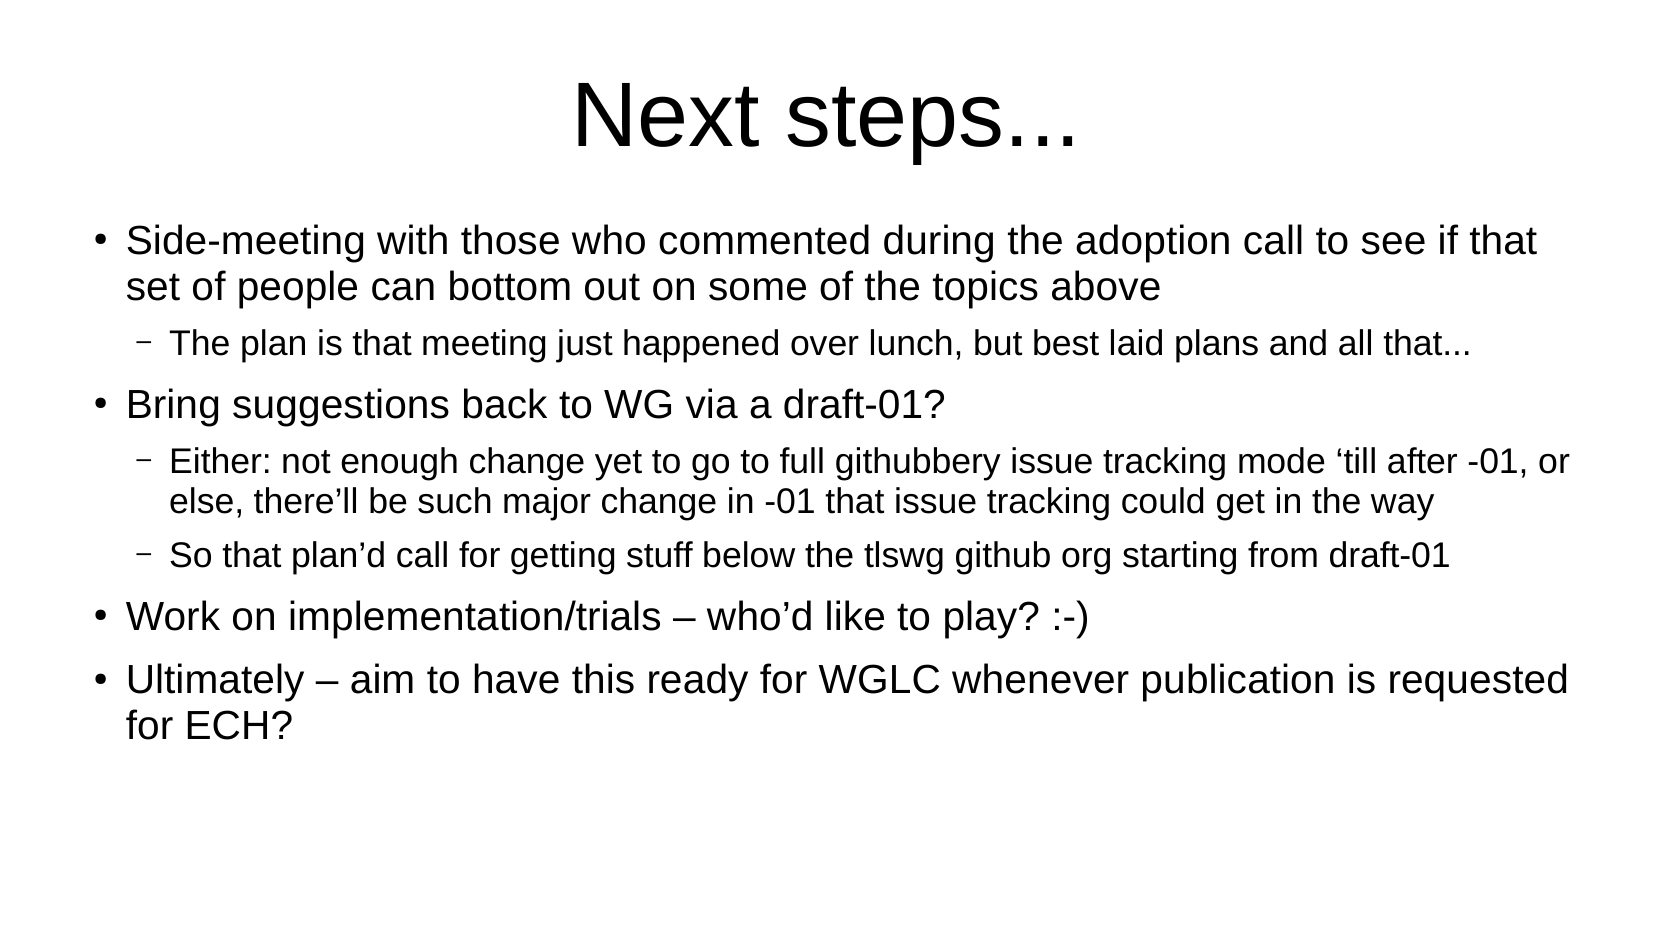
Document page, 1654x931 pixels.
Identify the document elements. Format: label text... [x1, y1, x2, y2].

list Side-meeting with those who commented during the adoption call to see if that set of people can bottom out on some of the topics above The plan is that meeting just happened over lunch, but best laid plans and all that... Bring suggestions back to WG via a draft-01? Either: not enough change yet to go to full githubbery issue tracking mode ‘till after -01, or else, there’ll be such major change in -01 that issue tracking could get in the way So that plan’d call for getting stuff below the tlswg github org starting from draft-01 Work on implementation/trials – who’d like to play? :-) Ultimately – aim to have this ready for WGLC whenever publication is requested for ECH? [82, 217, 1571, 758]
title Next steps... [82, 37, 1571, 193]
